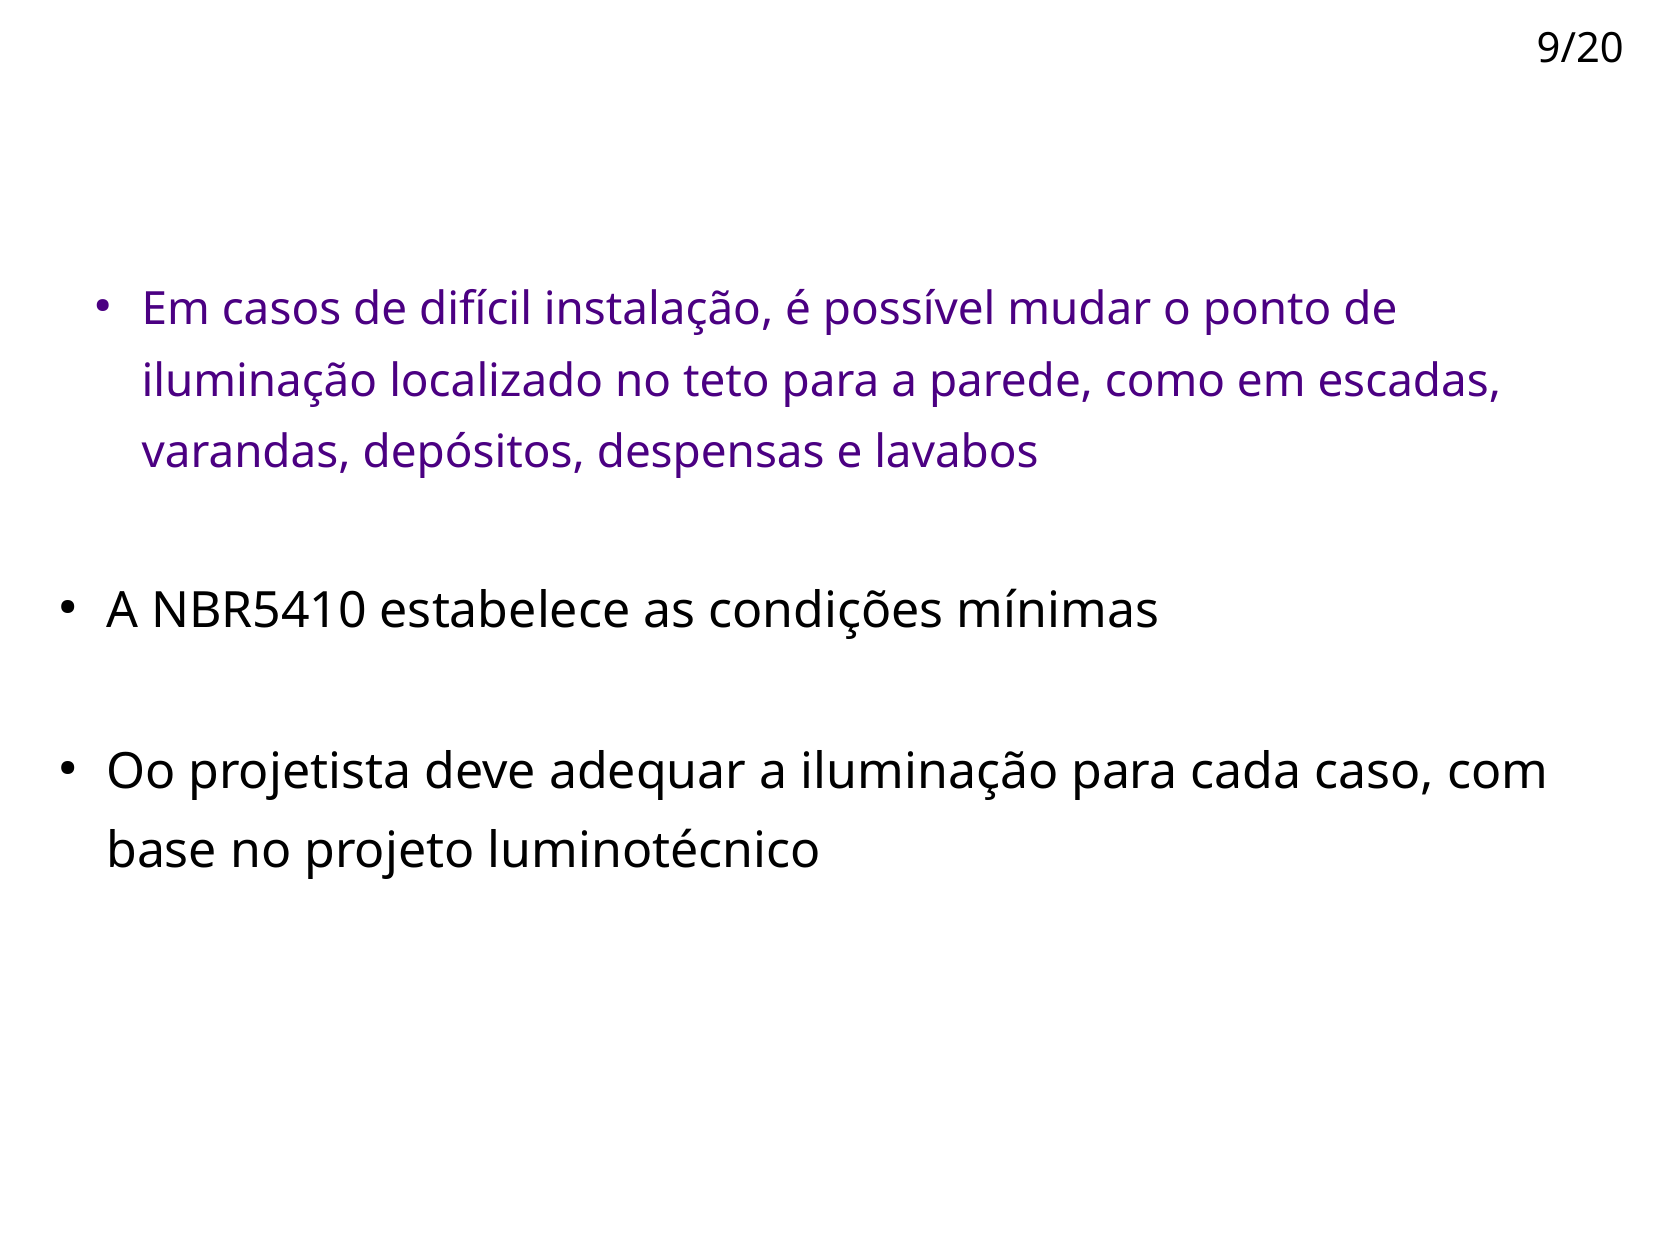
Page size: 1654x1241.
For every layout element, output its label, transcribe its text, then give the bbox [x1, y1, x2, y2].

list Em casos de difícil instalação, é possível mudar o ponto de iluminação localizado no teto para a parede, como em escadas, varandas, depósitos, despensas e lavabos A NBR5410 estabelece as condições mínimas Oo projetista deve adequar a iluminação para cada caso, com base no projeto luminotécnico [59, 265, 1625, 1211]
